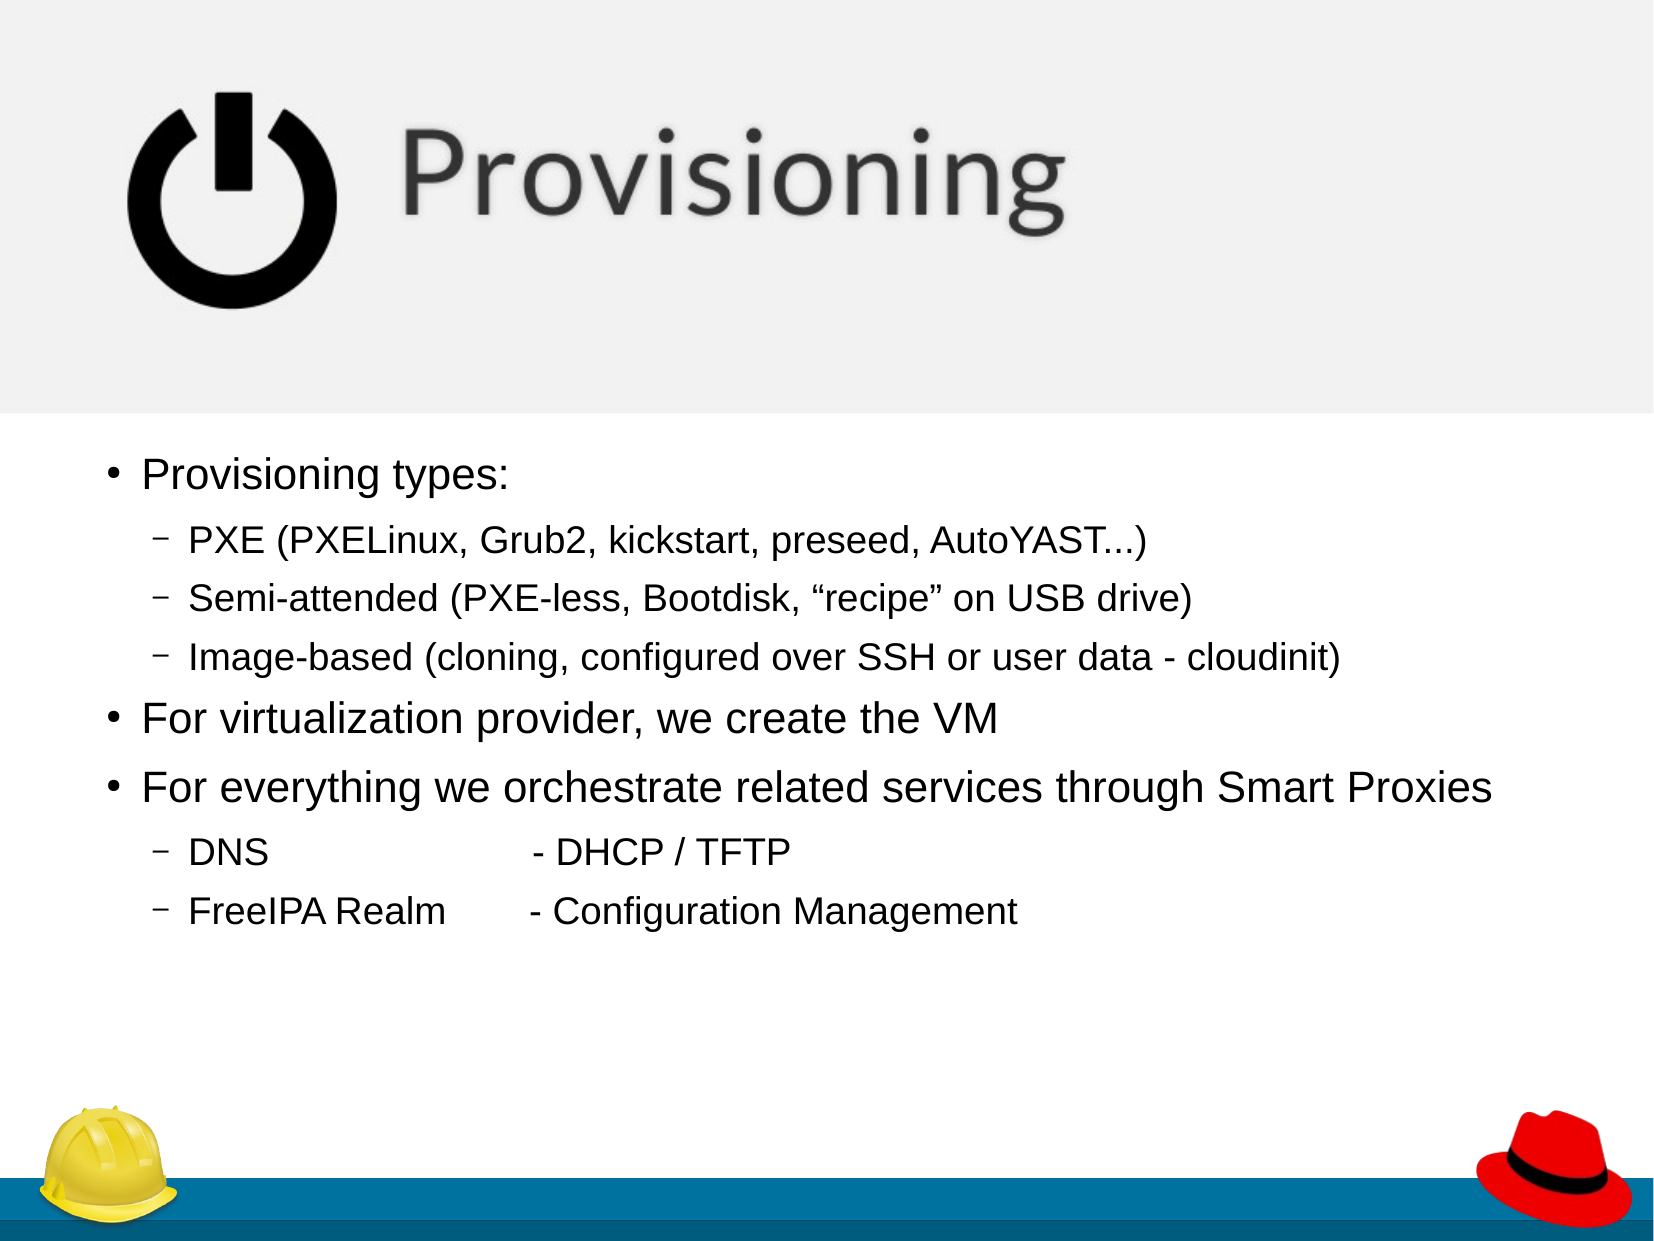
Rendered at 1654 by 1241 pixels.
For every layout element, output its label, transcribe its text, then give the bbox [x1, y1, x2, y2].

picture [23, 1086, 189, 1227]
picture [76, 35, 1335, 376]
text_box [0, 0, 1654, 414]
picture [1476, 1110, 1633, 1227]
list Provisioning types: PXE (PXELinux, Grub2, kickstart, preseed, AutoYAST...) Semi-attended (PXE-less, Bootdisk, “recipe” on USB drive) Image-based (cloning, configured over SSH or user data - cloudinit) For virtualization provider, we create the VM For everything we orchestrate related services through Smart Proxies DNS - DHCP / TFTP FreeIPA Realm - Configuration Management [94, 450, 1583, 934]
